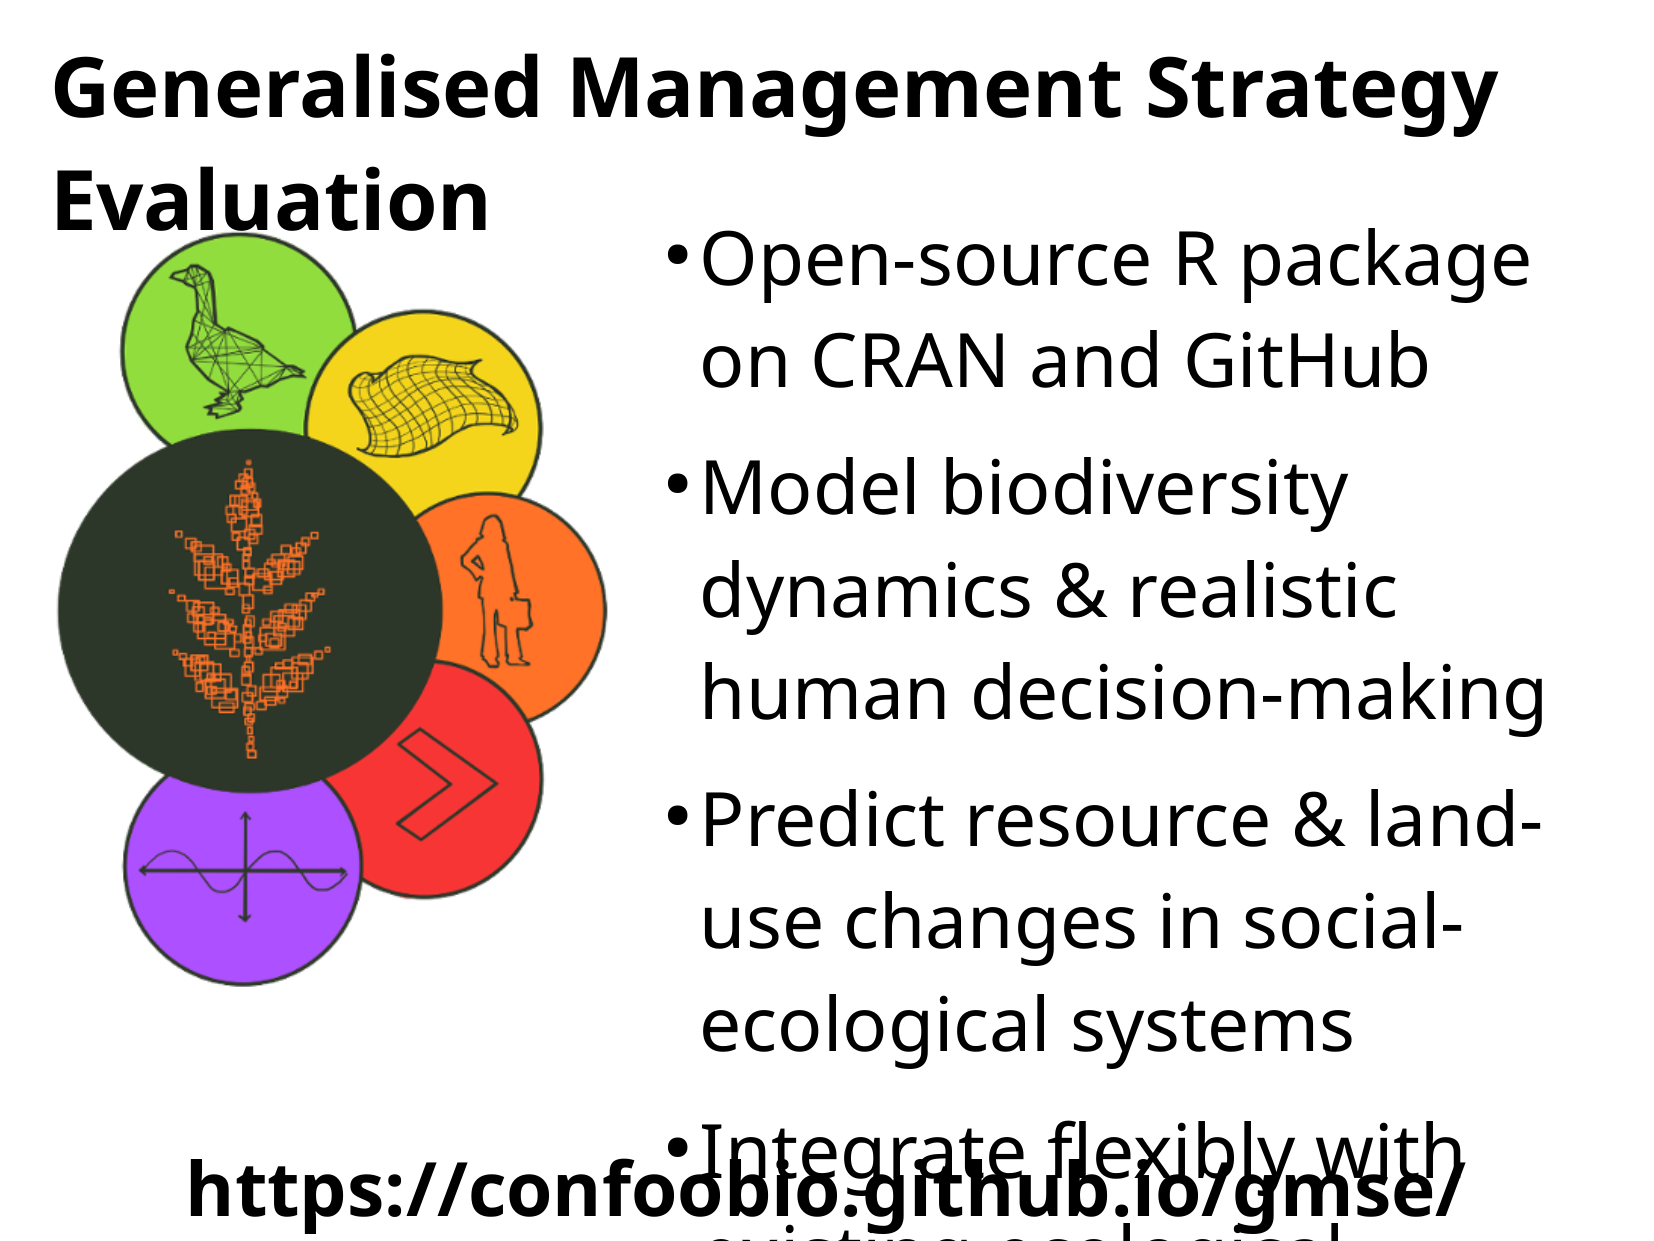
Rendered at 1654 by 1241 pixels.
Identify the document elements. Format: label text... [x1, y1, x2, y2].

text_box Generalised Management Strategy Evaluation [35, 21, 1654, 178]
text_box https://confoobio.github.io/gmse/ [0, 1128, 1654, 1241]
text_box Open-source R package on CRAN and GitHub Model biodiversity dynamics & realistic human decision-making Predict resource & land-use changes in social-ecological systems Integrate flexibly with existing ecological models [649, 197, 1630, 1128]
picture [48, 224, 615, 993]
